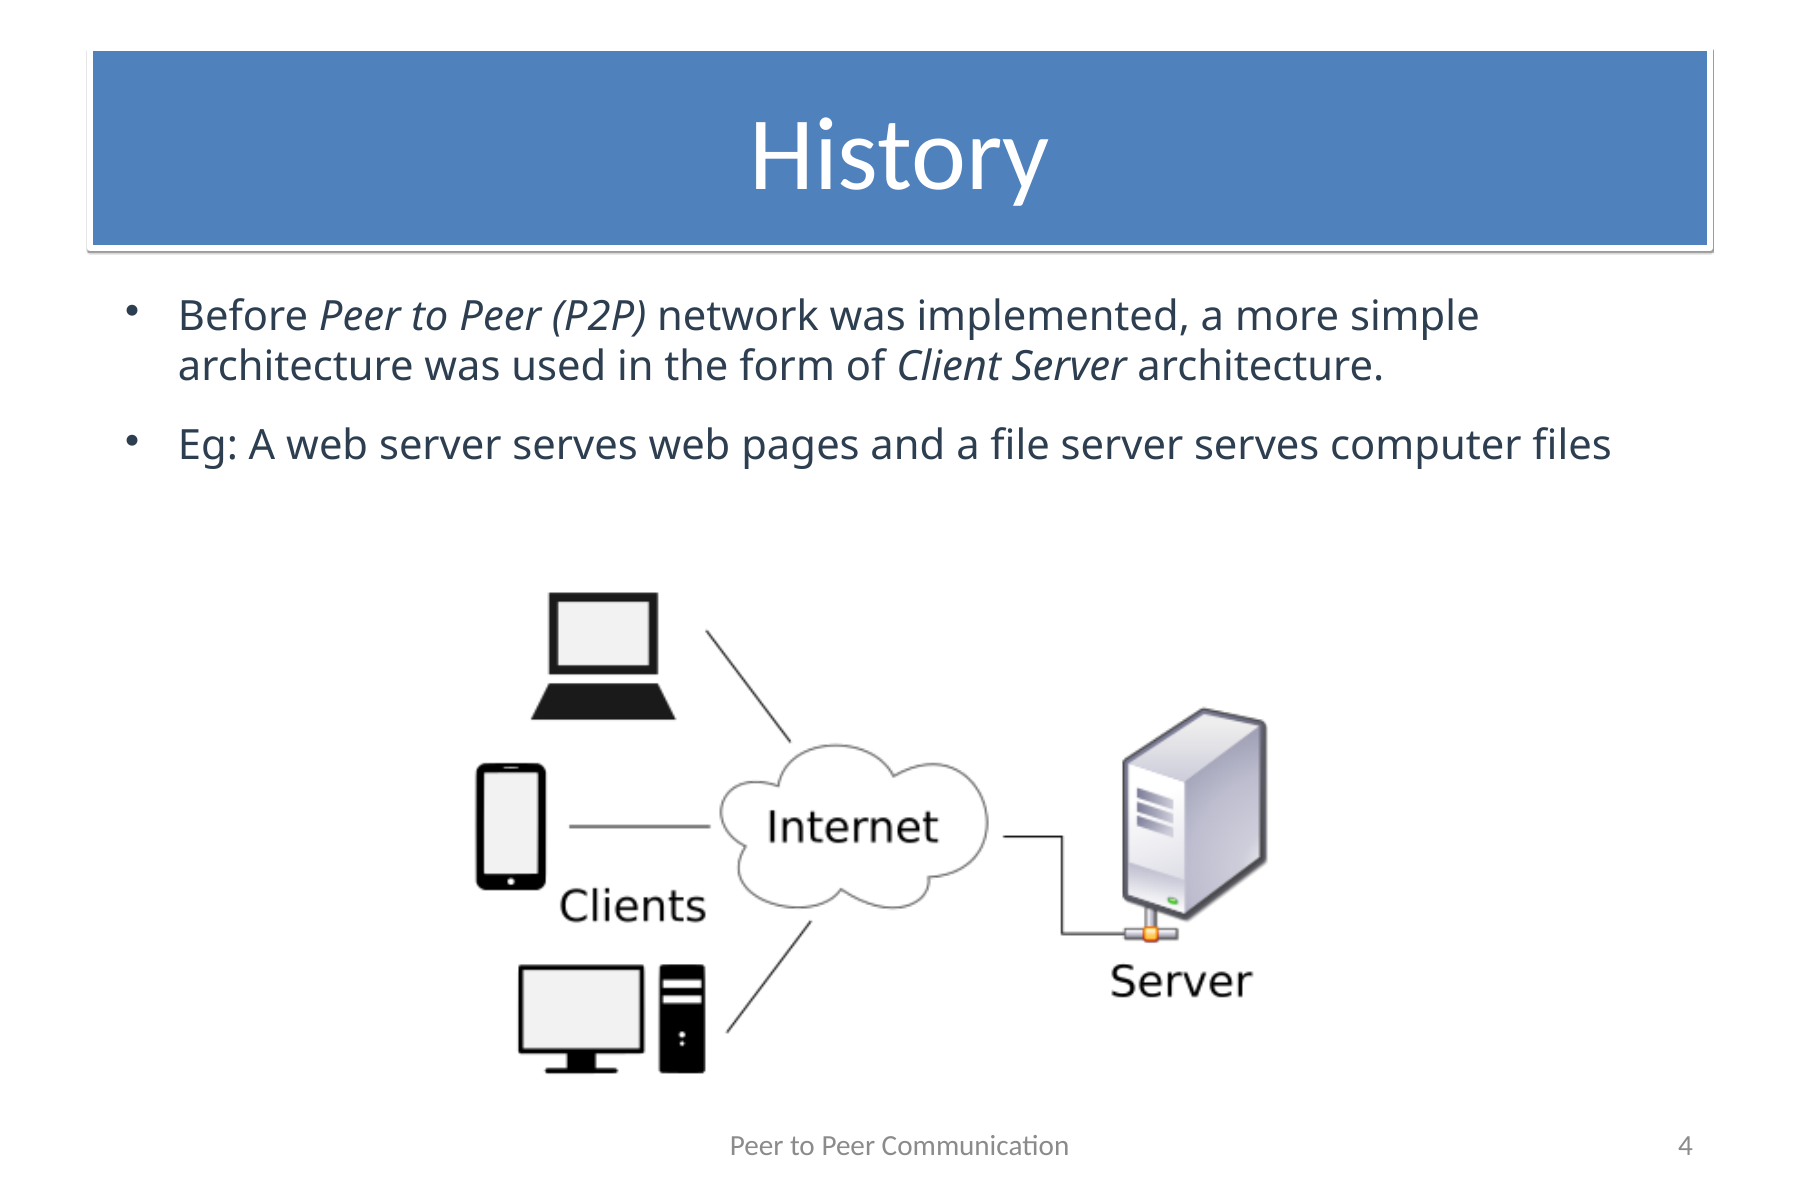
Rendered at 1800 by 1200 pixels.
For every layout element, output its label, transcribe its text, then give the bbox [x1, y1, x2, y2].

footer Peer to Peer Communication [615, 1112, 1185, 1177]
title History [90, 48, 1710, 249]
slide_number 4 [1290, 1112, 1710, 1177]
picture [401, 555, 1308, 1099]
list Before Peer to Peer (P2P) network was implemented, a more simple architecture was used in the form of Client Server architecture. Eg: A web server serves web pages and a file server serves computer files [90, 279, 1710, 1072]
